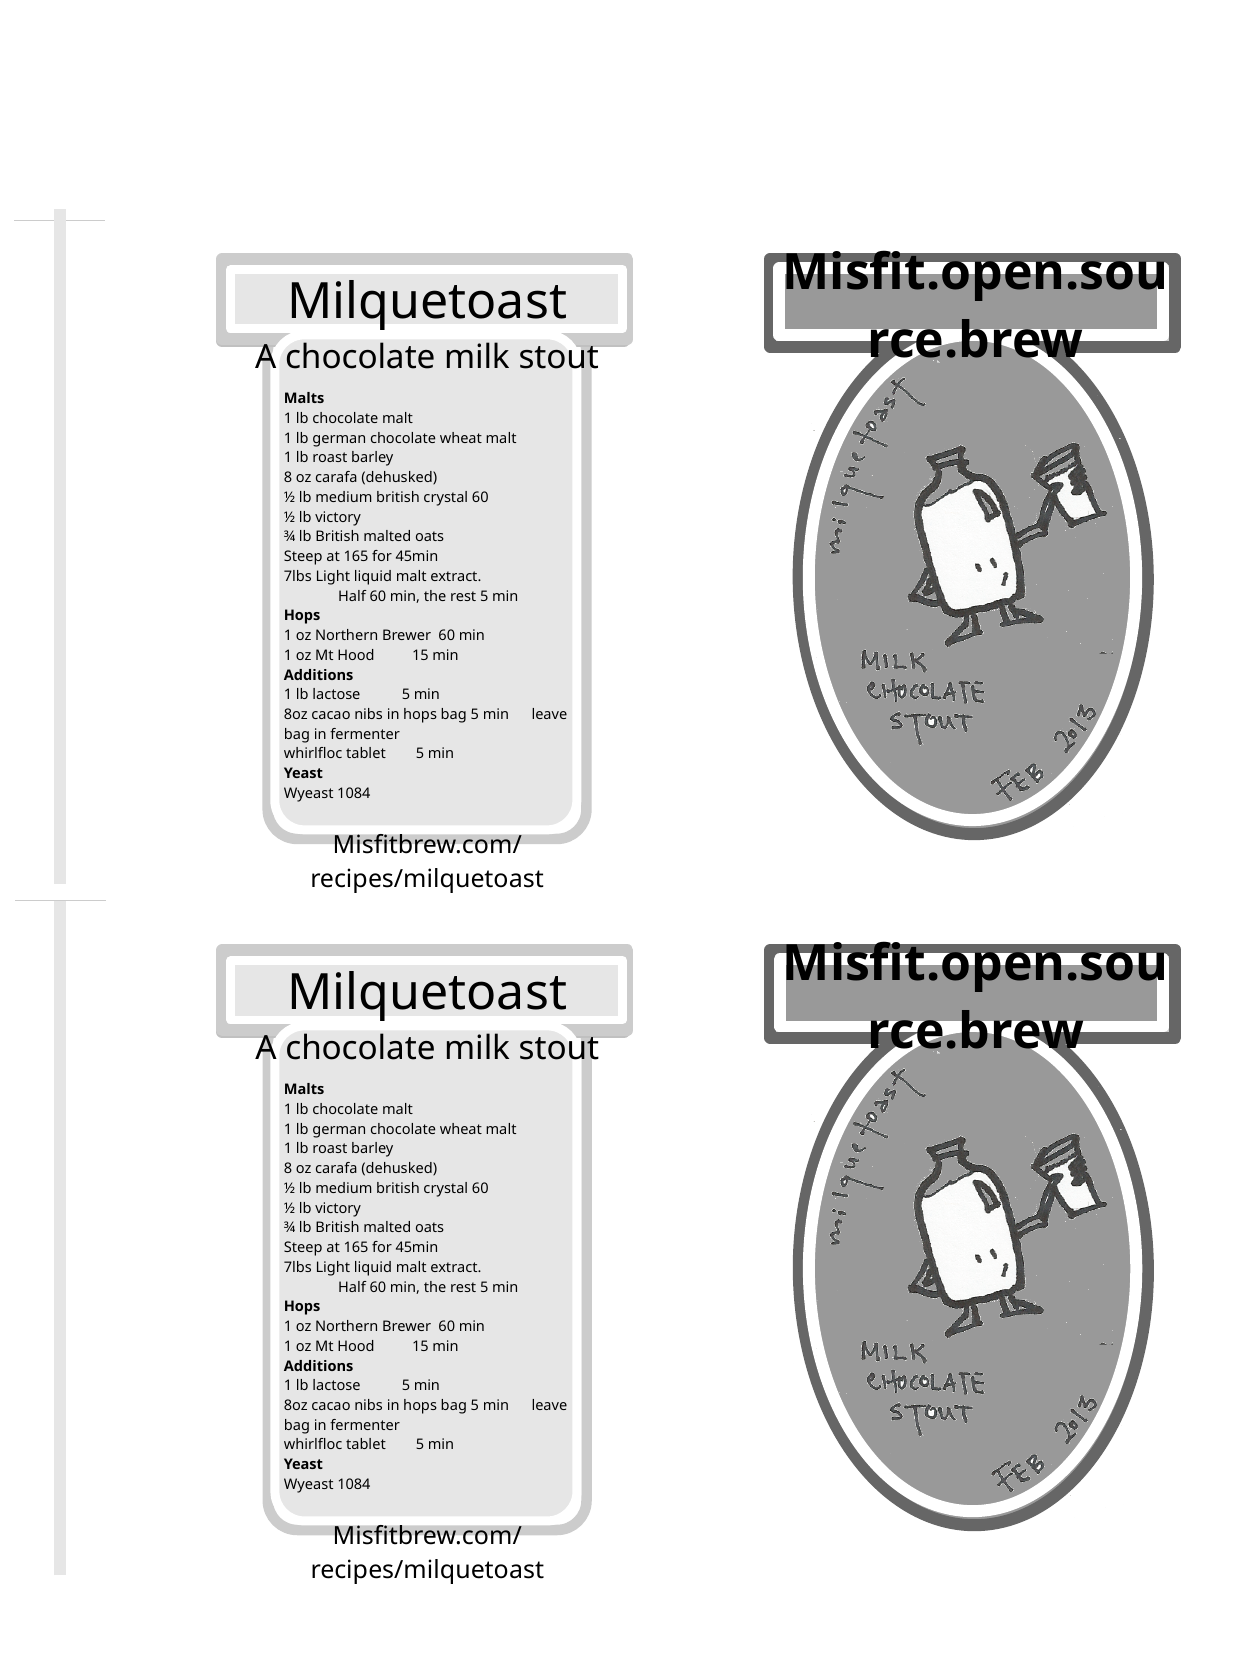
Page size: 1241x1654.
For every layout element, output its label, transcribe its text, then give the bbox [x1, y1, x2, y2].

text_box [573, 1086, 577, 1506]
title Misfitbrew.com/recipes/milquetoast [299, 832, 555, 890]
picture [789, 360, 1123, 832]
text_box [1124, 1140, 1148, 1400]
text_box Milquetoast A chocolate milk stout [225, 939, 631, 1086]
text_box Malts 1 lb chocolate malt 1 lb german chocolate wheat malt 1 lb roast barley 8 oz carafa (dehusked) ½ lb medium british crystal 60 ½ lb victory ¾ lb British malted oats Steep at 165 for 45min 7lbs Light liquid malt extract. Half 60 min, the rest 5 min Hops 1 oz Northern Brewer 60 min 1 oz Mt Hood 15 min Additions 1 lb lactose 5 min 8oz cacao nibs in hops bag 5 min leave bag in fermenter whirlfloc tablet 5 min Yeast Wyeast 1084 [284, 1062, 573, 1511]
text_box [274, 1086, 570, 1521]
text_box [573, 394, 577, 815]
picture [789, 1051, 1124, 1523]
text_box [274, 394, 571, 830]
text_box [1123, 513, 1130, 642]
text_box Milquetoast A chocolate milk stout [224, 248, 630, 394]
text_box Malts 1 lb chocolate malt 1 lb german chocolate wheat malt 1 lb roast barley 8 oz carafa (dehusked) ½ lb medium british crystal 60 ½ lb victory ¾ lb British malted oats Steep at 165 for 45min 7lbs Light liquid malt extract. Half 60 min, the rest 5 min Hops 1 oz Northern Brewer 60 min 1 oz Mt Hood 15 min Additions 1 lb lactose 5 min 8oz cacao nibs in hops bag 5 min leave bag in fermenter whirlfloc tablet 5 min Yeast Wyeast 1084 [283, 371, 573, 819]
title Misfitbrew.com/recipes/milquetoast [300, 1523, 556, 1581]
text_box Misfit.open.source.brew [773, 940, 1179, 1051]
text_box [1123, 447, 1148, 711]
text_box [1124, 1208, 1130, 1329]
text_box Misfit.open.source.brew [773, 249, 1179, 360]
